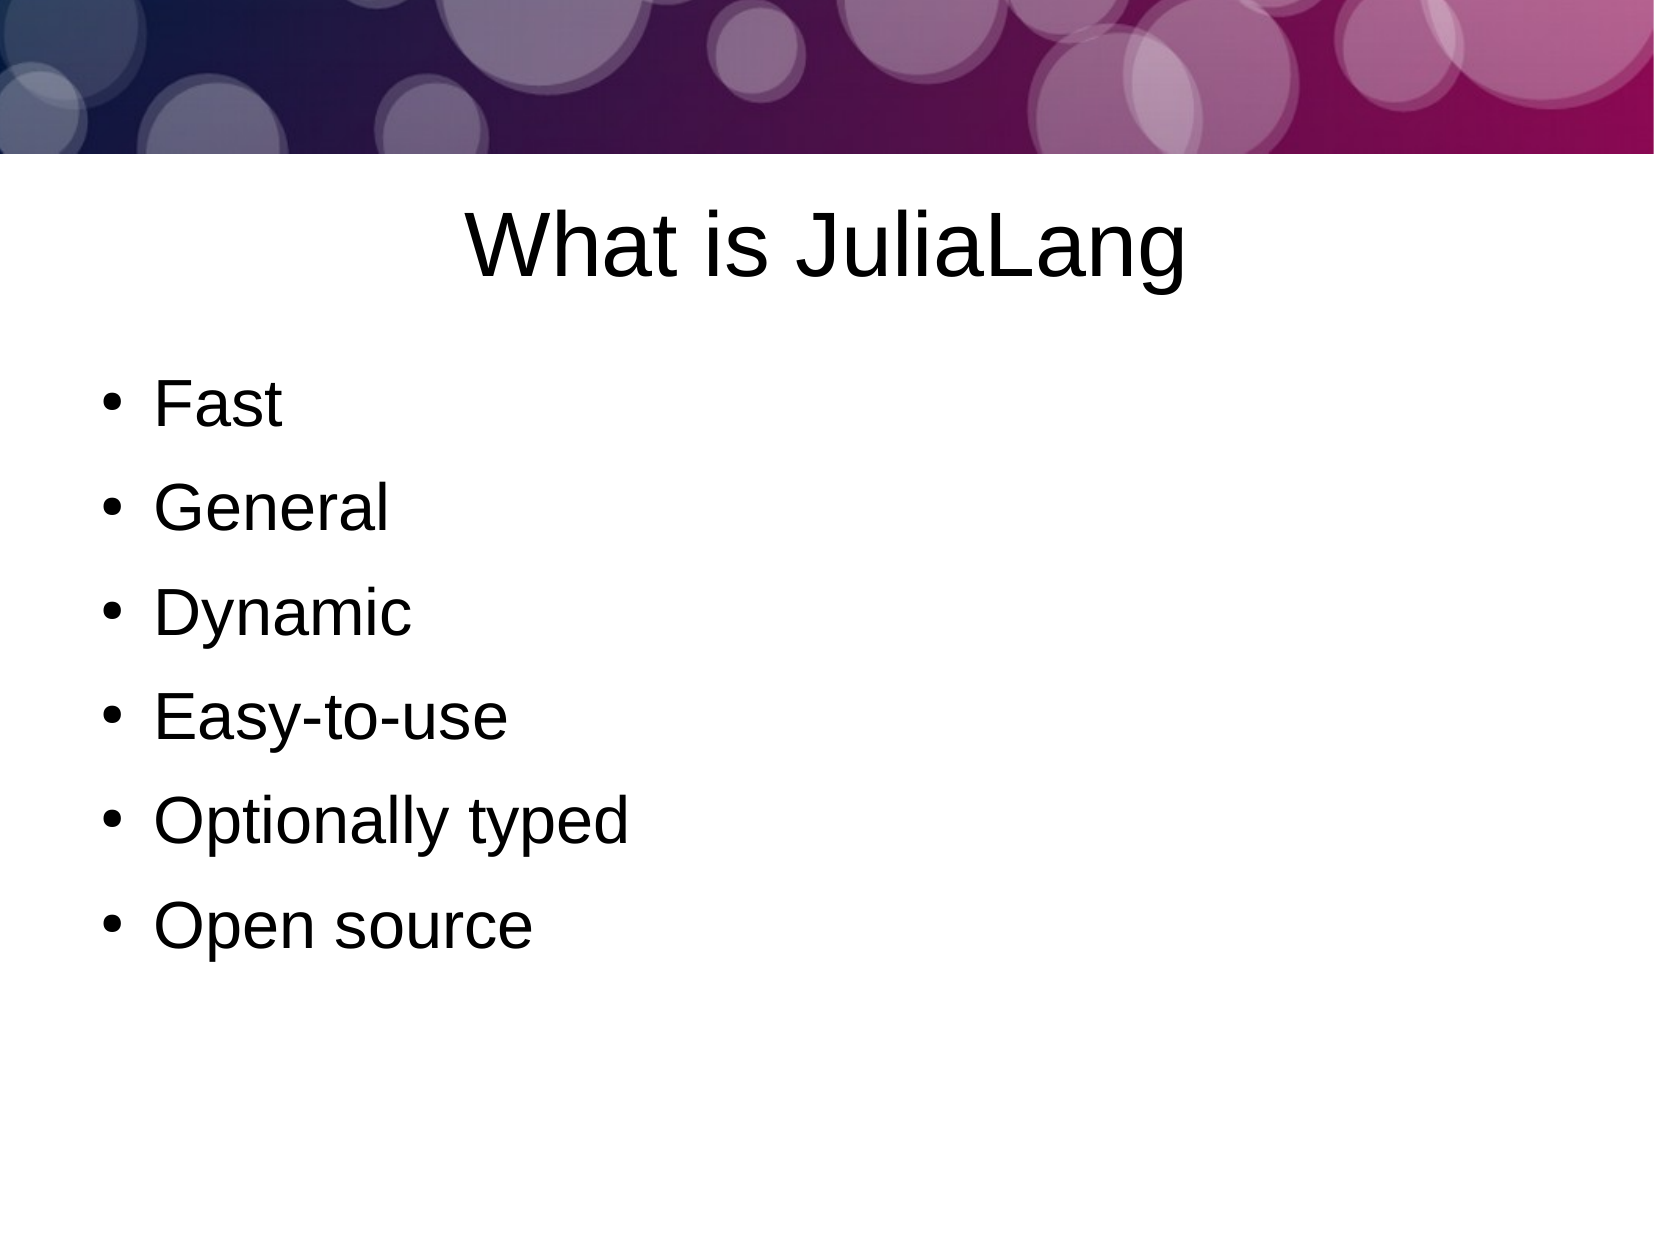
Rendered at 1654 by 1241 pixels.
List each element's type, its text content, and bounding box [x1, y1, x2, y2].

picture [0, 0, 1654, 154]
list Fast General Dynamic Easy-to-use Optionally typed Open source [82, 366, 1571, 1087]
title What is JuliaLang [82, 159, 1571, 331]
